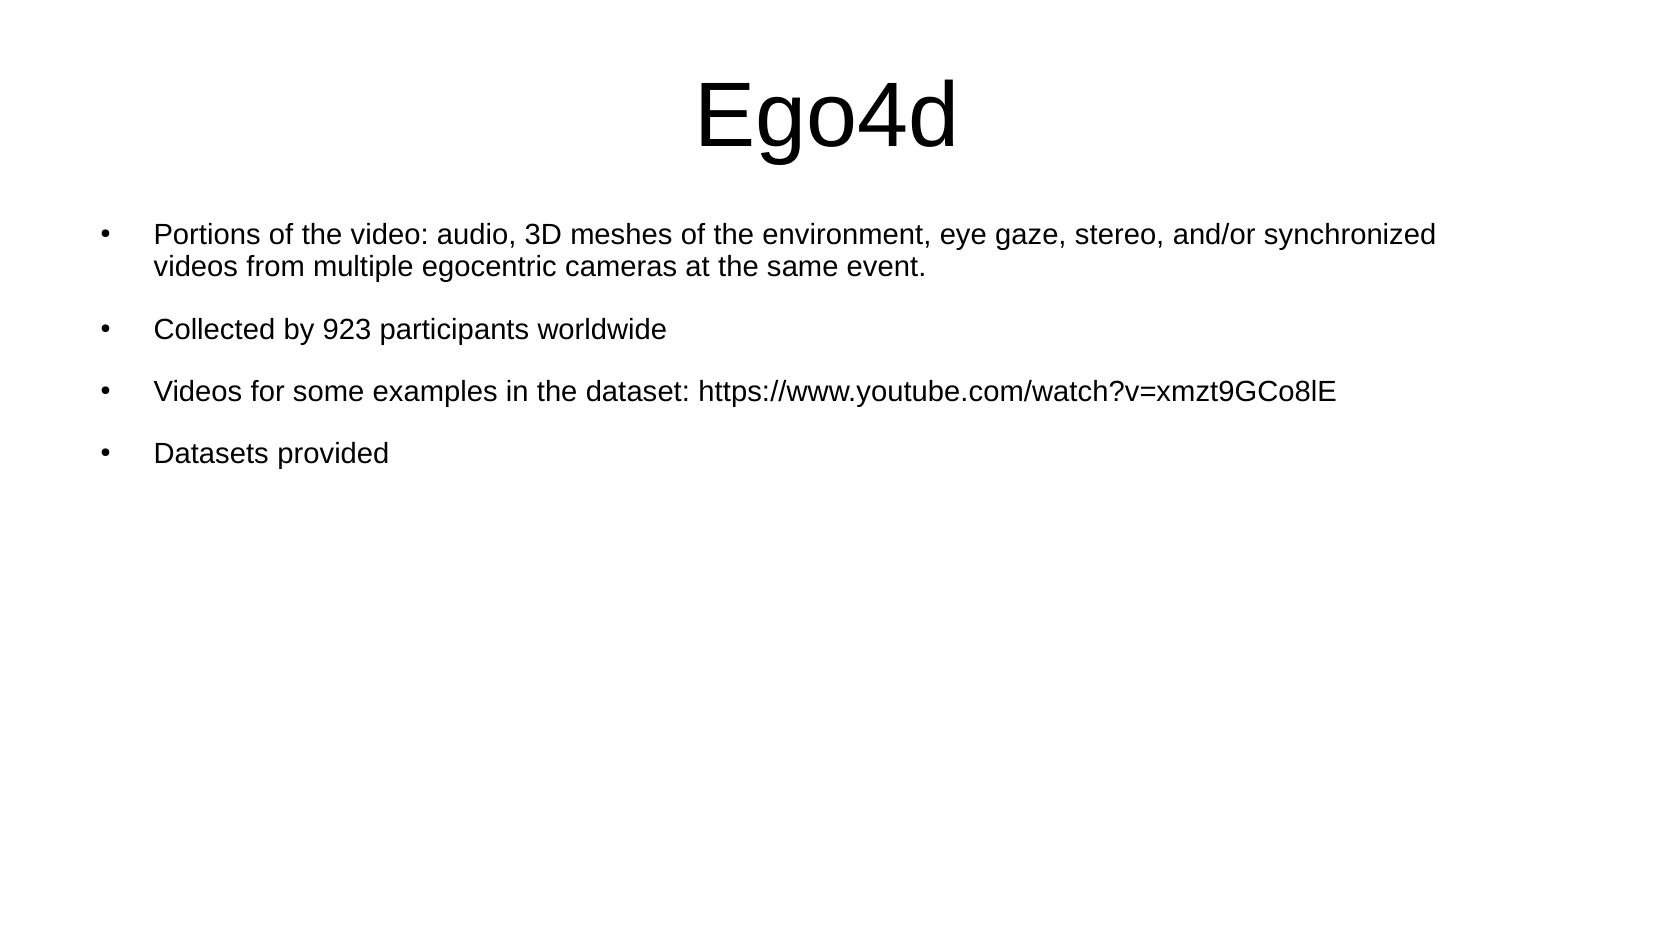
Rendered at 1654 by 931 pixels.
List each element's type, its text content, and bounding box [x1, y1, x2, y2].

title Ego4d [82, 37, 1571, 193]
list Portions of the video: audio, 3D meshes of the environment, eye gaze, stereo, and/or synchronized videos from multiple egocentric cameras at the same event. Collected by 923 participants worldwide Videos for some examples in the dataset: https://www.youtube.com/watch?v=xmzt9GCo8lE Datasets provided [82, 217, 1516, 758]
